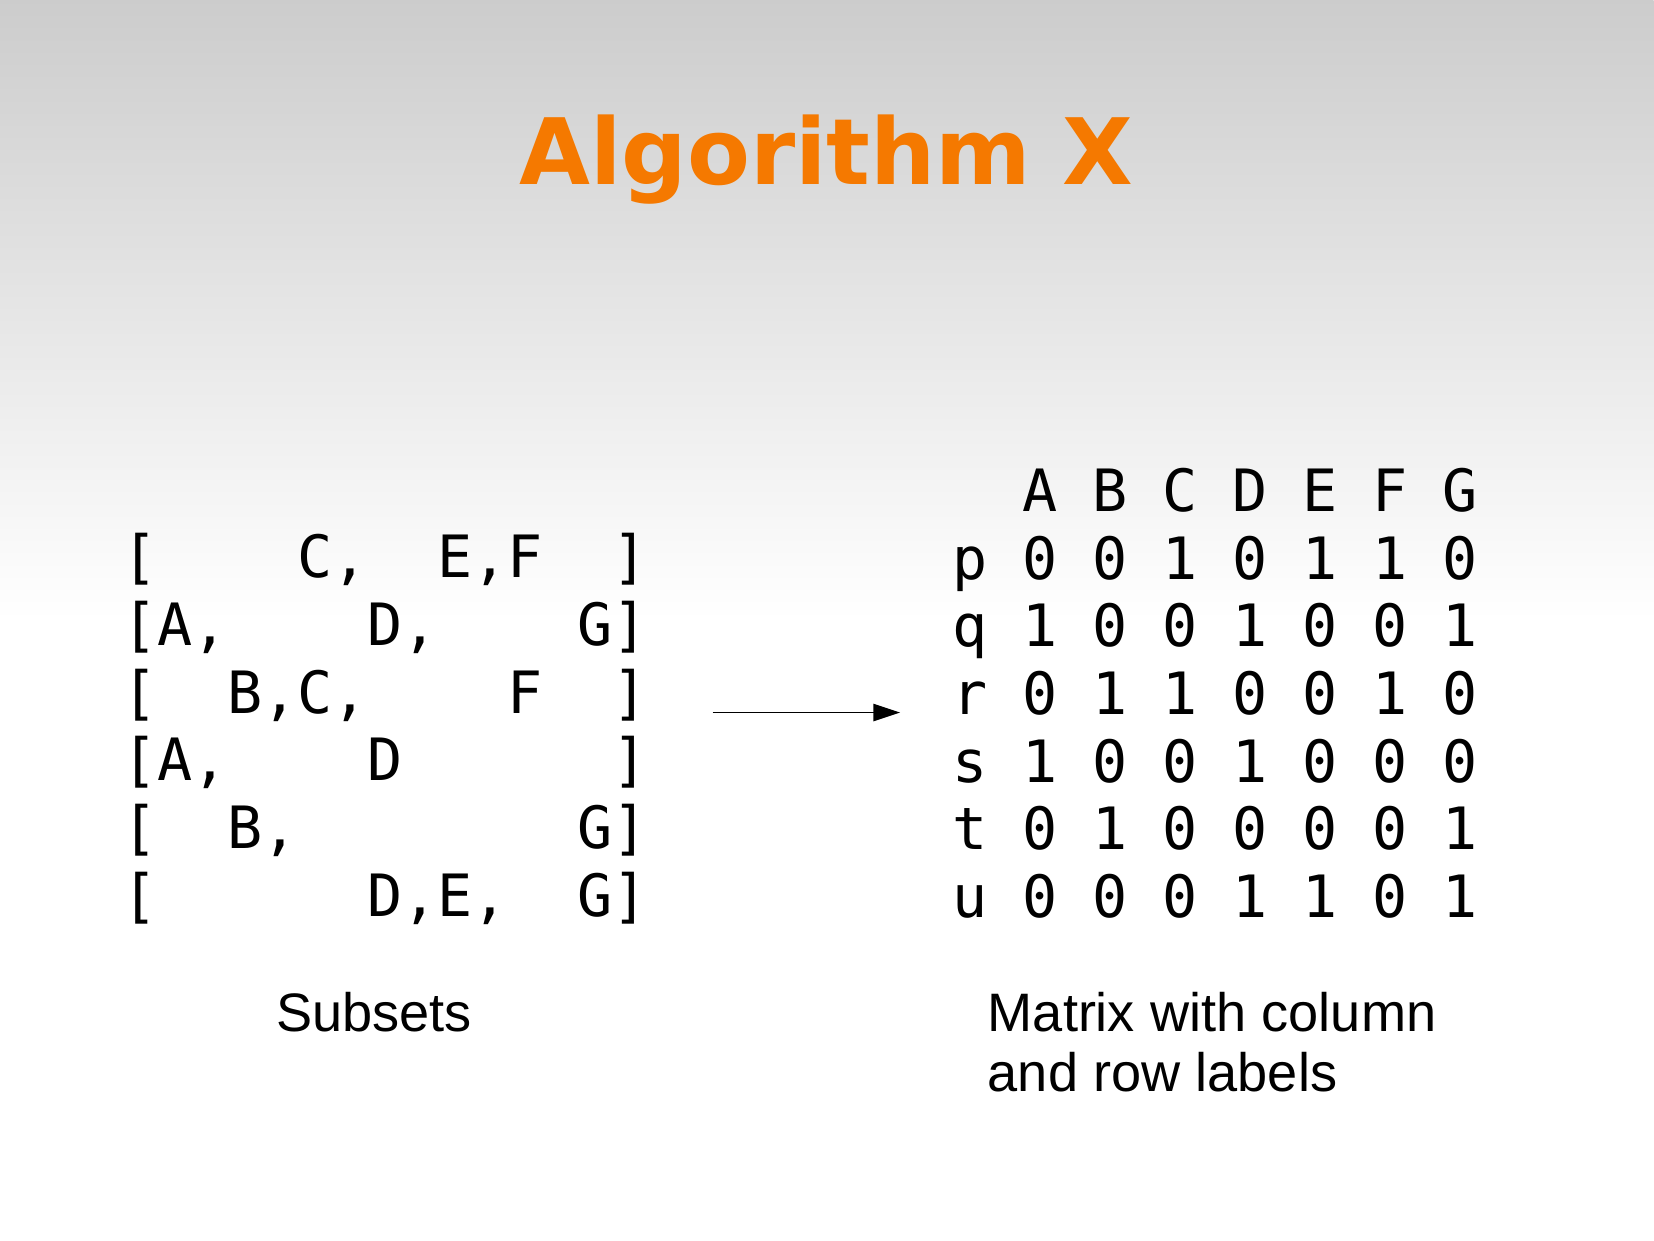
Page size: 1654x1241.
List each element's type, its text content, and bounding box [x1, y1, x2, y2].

text_box A B C D E F G p 0 0 1 0 1 1 0 q 1 0 0 1 0 0 1 r 0 1 1 0 0 1 0 s 1 0 0 1 0 0 0 t 0 1 0 0 0 0 1 u 0 0 0 1 1 0 1 [937, 450, 1576, 939]
text_box Subsets [261, 975, 488, 1051]
text_box [ C, E,F ] [A, D, G] [ B,C, F ] [A, D ] [ B, G] [ D,E, G] [107, 516, 713, 938]
text_box Matrix with column and row labels [972, 975, 1461, 1111]
title Algorithm X [82, 56, 1571, 250]
